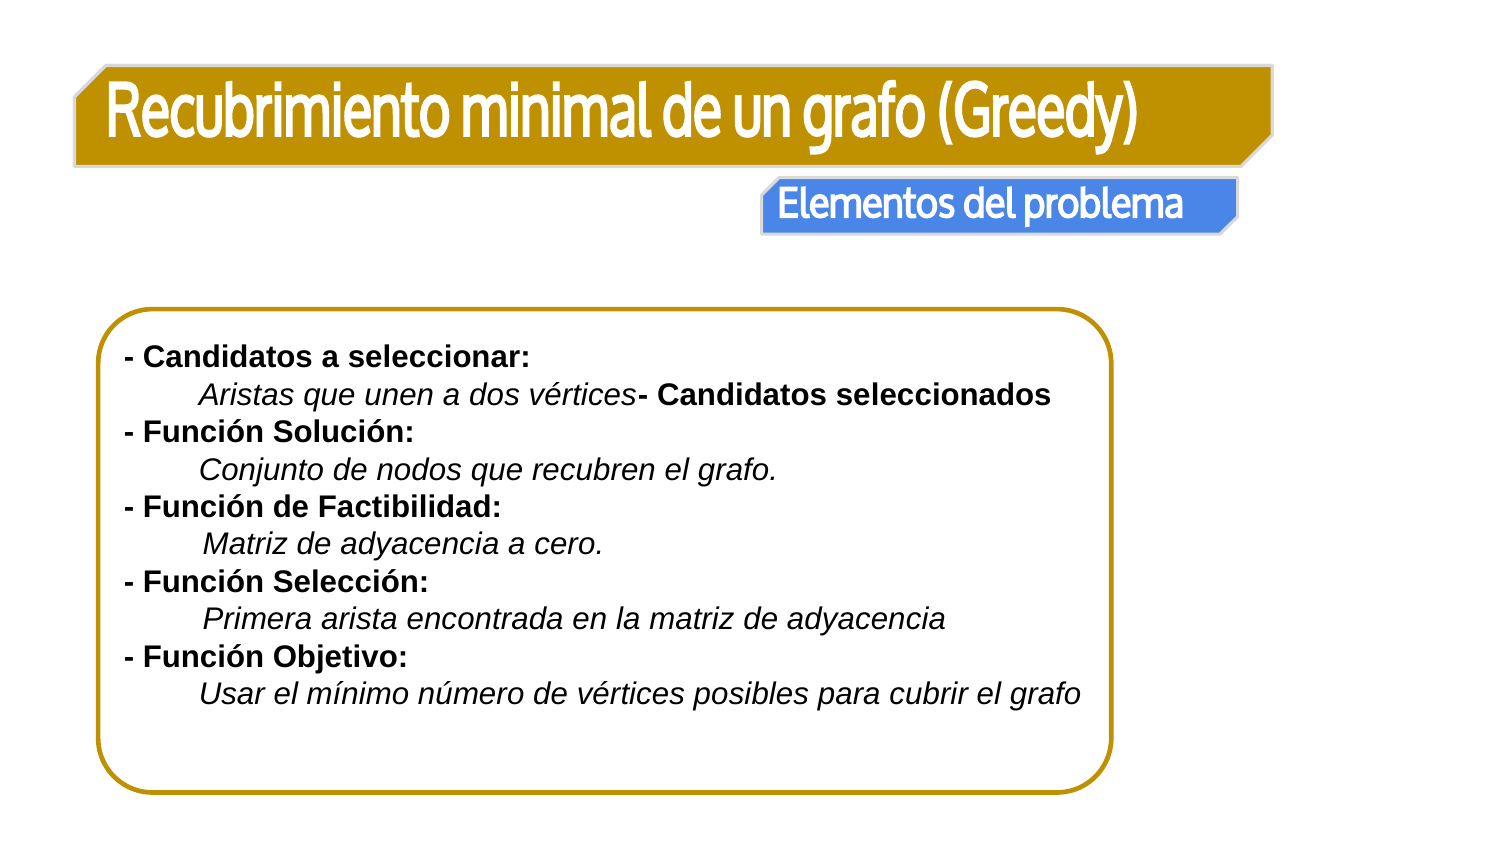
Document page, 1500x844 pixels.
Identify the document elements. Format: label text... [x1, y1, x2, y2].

text_box [761, 177, 1238, 235]
text_box [74, 65, 1273, 167]
text_box - Candidatos a seleccionar: Aristas que unen a dos vértices- Candidatos seleccionados - Función Solución: Conjunto de nodos que recubren el grafo. - Función de Factibilidad: Matriz de adyacencia a cero. - Función Selección: Primera arista encontrada en la matriz de adyacencia - Función Objetivo: Usar el mínimo número de vértices posibles para cubrir el grafo [108, 321, 1108, 790]
text_box - Candidatos a seleccionar: Aristas que unen a dos vértices- Candidatos seleccionados - Función Solución: Conjunto de nodos que recubren el grafo. - Función de Factibilidad: Matriz de adyacencia a cero. - Función Selección: Primera arista encontrada en la matriz de adyacencia - Función Objetivo: Usar el mínimo número de vértices posibles para cubrir el grafo [108, 321, 1123, 819]
